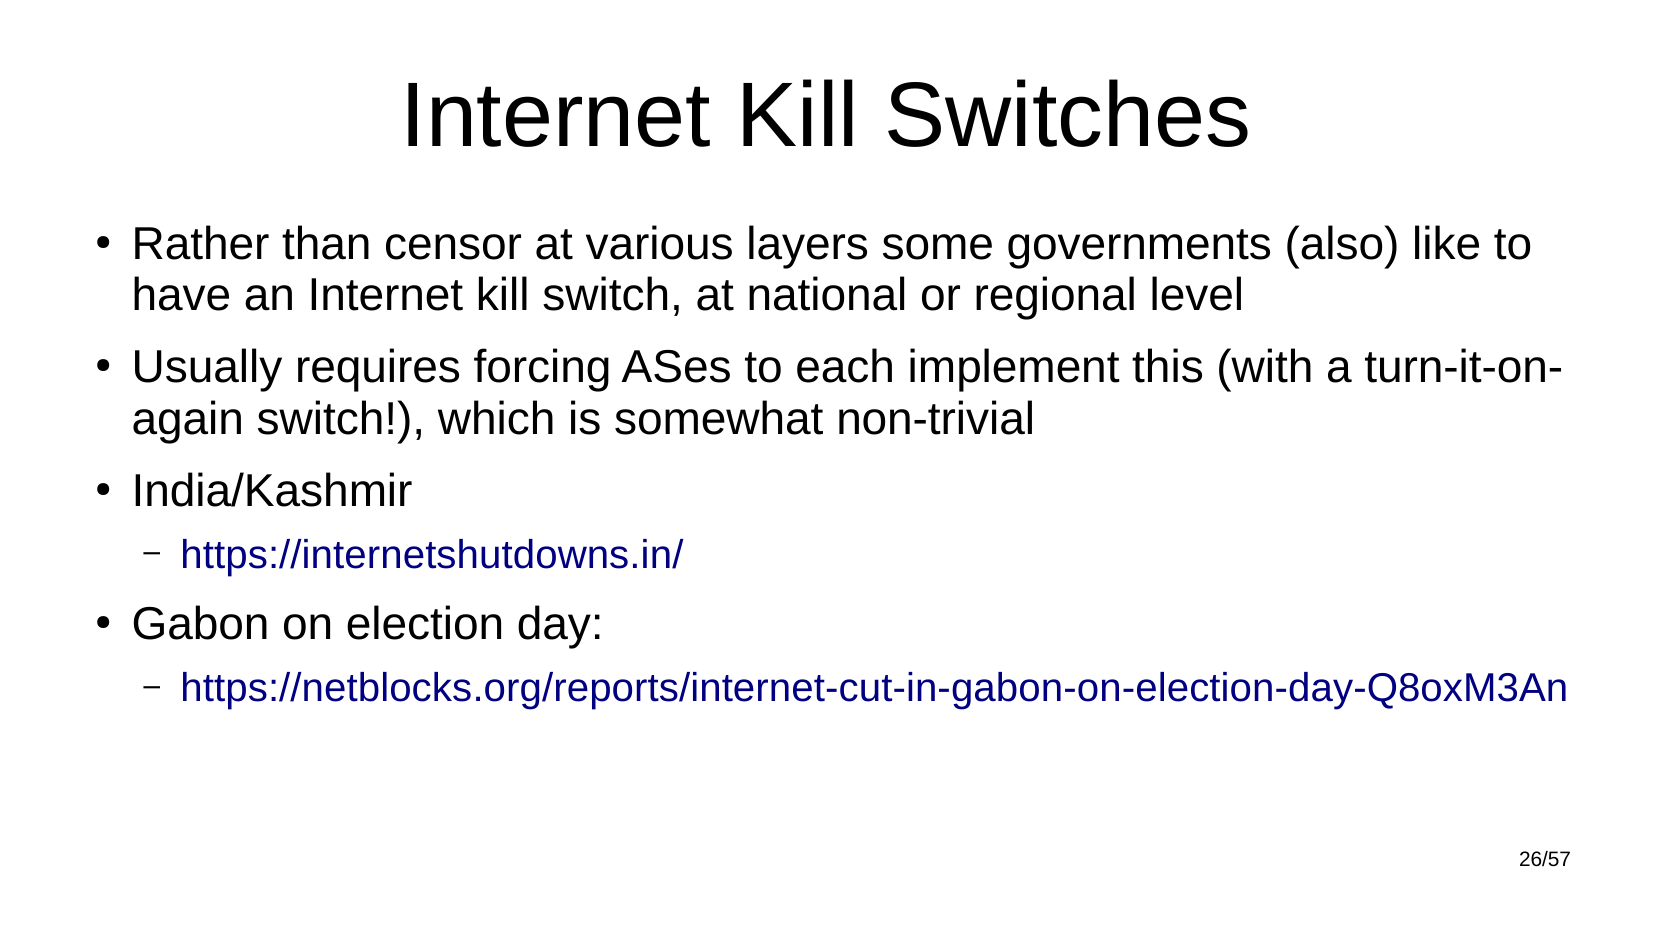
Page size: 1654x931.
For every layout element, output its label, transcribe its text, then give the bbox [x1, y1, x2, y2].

list Rather than censor at various layers some governments (also) like to have an Internet kill switch, at national or regional level Usually requires forcing ASes to each implement this (with a turn-it-on-again switch!), which is somewhat non-trivial India/Kashmir https://internetshutdowns.in/ Gabon on election day: https://netblocks.org/reports/internet-cut-in-gabon-on-election-day-Q8oxM3An [82, 217, 1571, 758]
title Internet Kill Switches [82, 37, 1571, 193]
